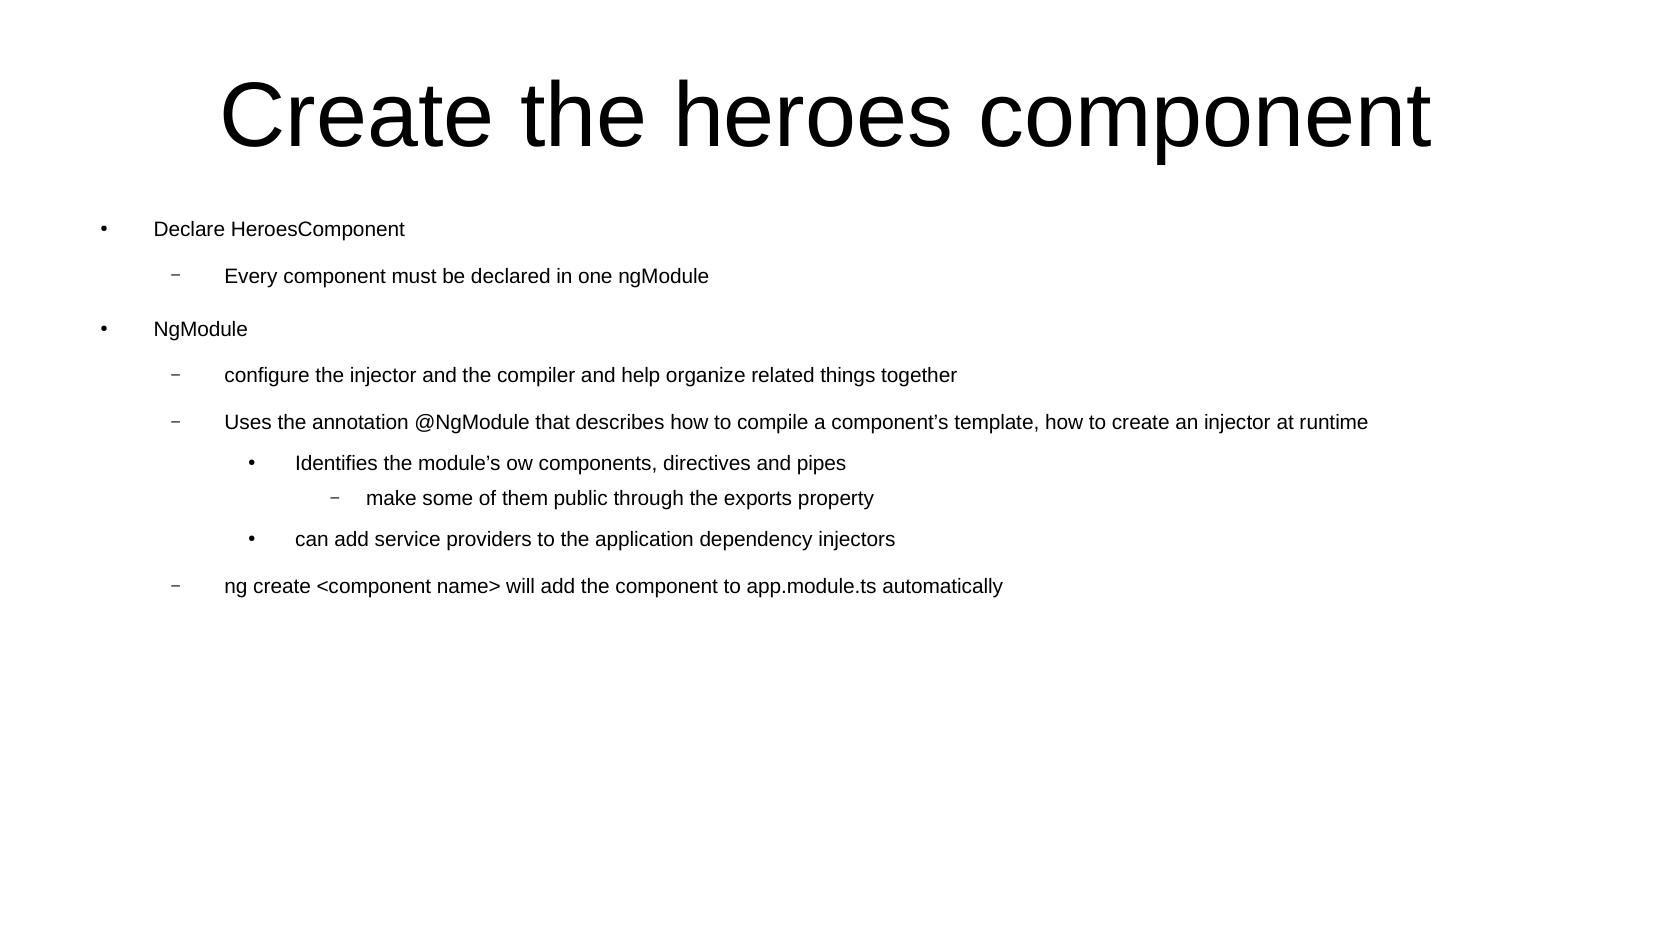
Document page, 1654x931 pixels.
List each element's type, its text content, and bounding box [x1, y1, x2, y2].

title Create the heroes component [82, 37, 1571, 193]
list Declare HeroesComponent Every component must be declared in one ngModule NgModule configure the injector and the compiler and help organize related things together Uses the annotation @NgModule that describes how to compile a component’s template, how to create an injector at runtime Identifies the module’s ow components, directives and pipes make some of them public through the exports property can add service providers to the application dependency injectors ng create <component name> will add the component to app.module.ts automatically [82, 217, 1571, 758]
